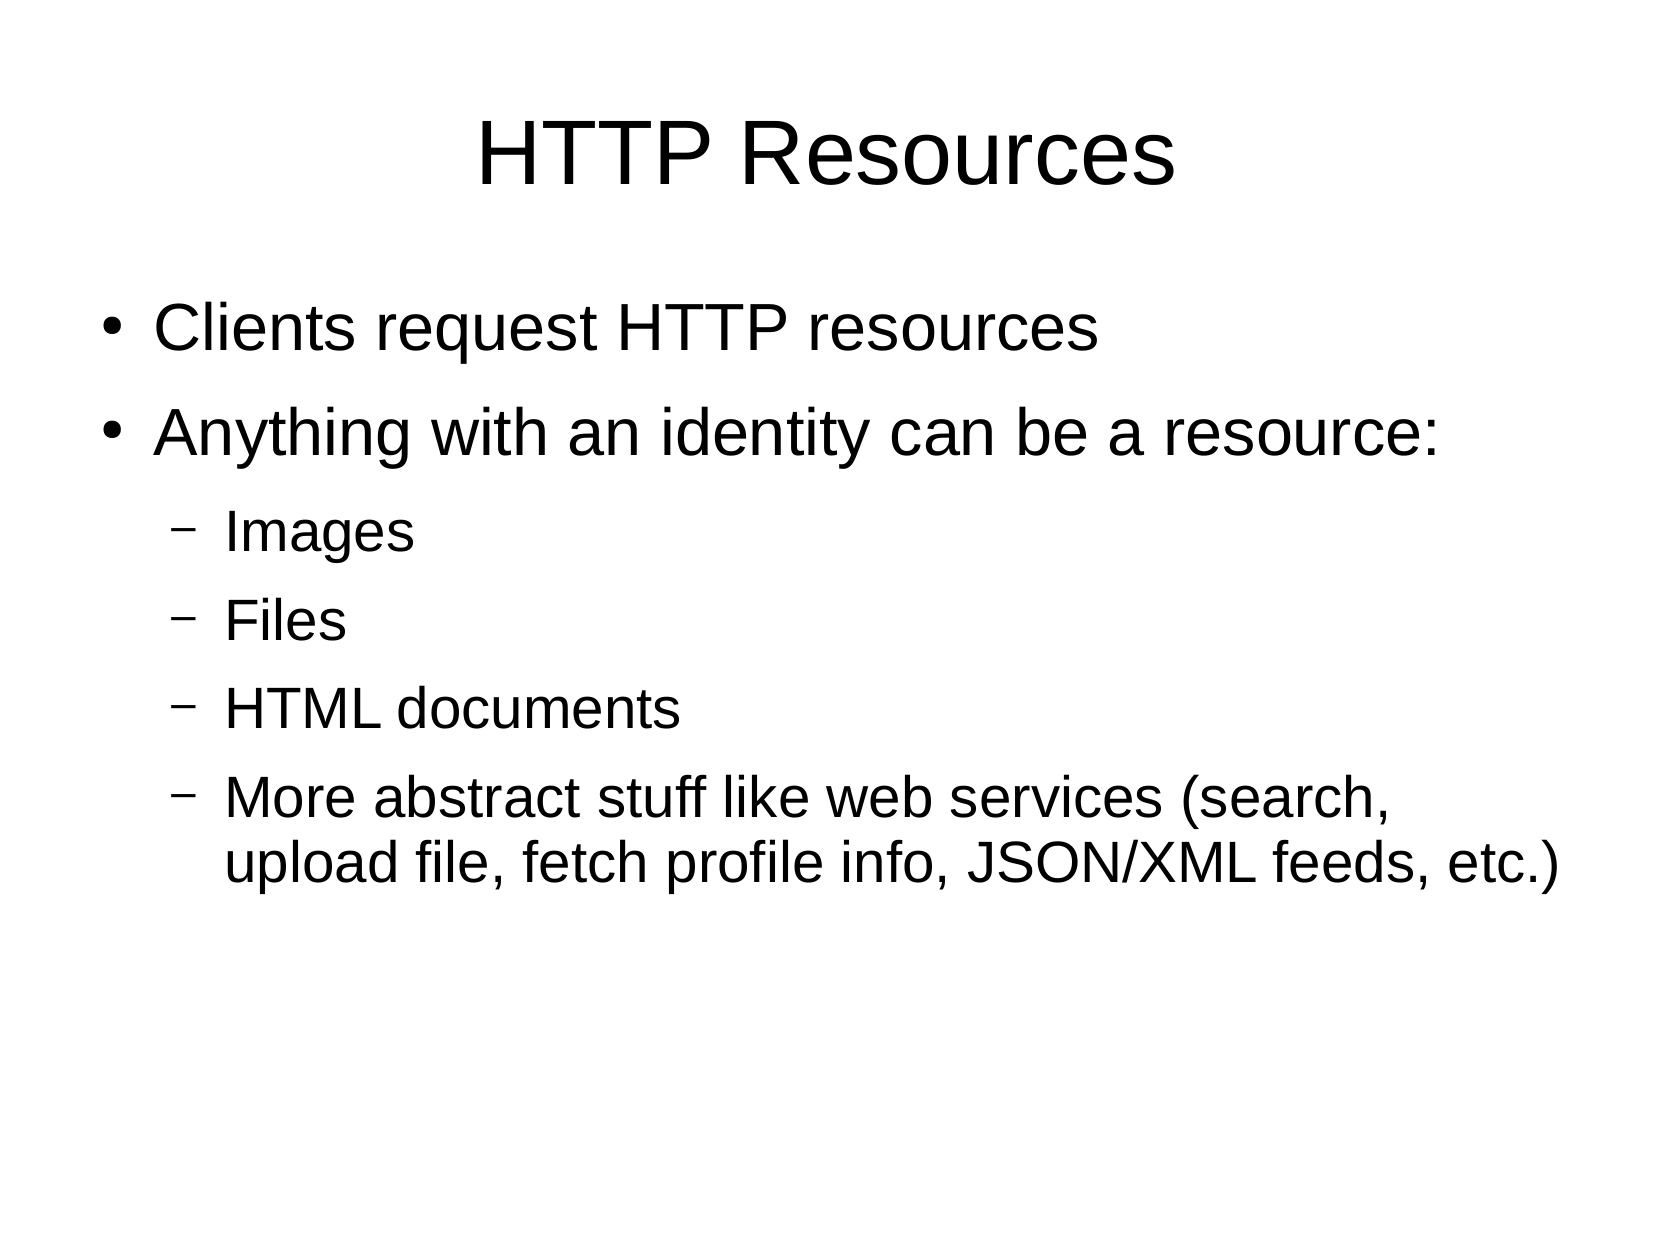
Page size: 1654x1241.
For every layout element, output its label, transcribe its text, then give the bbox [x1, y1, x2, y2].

title HTTP Resources [82, 49, 1571, 257]
list Clients request HTTP resources Anything with an identity can be a resource: Images Files HTML documents More abstract stuff like web services (search, upload file, fetch profile info, JSON/XML feeds, etc.) [82, 290, 1571, 1010]
